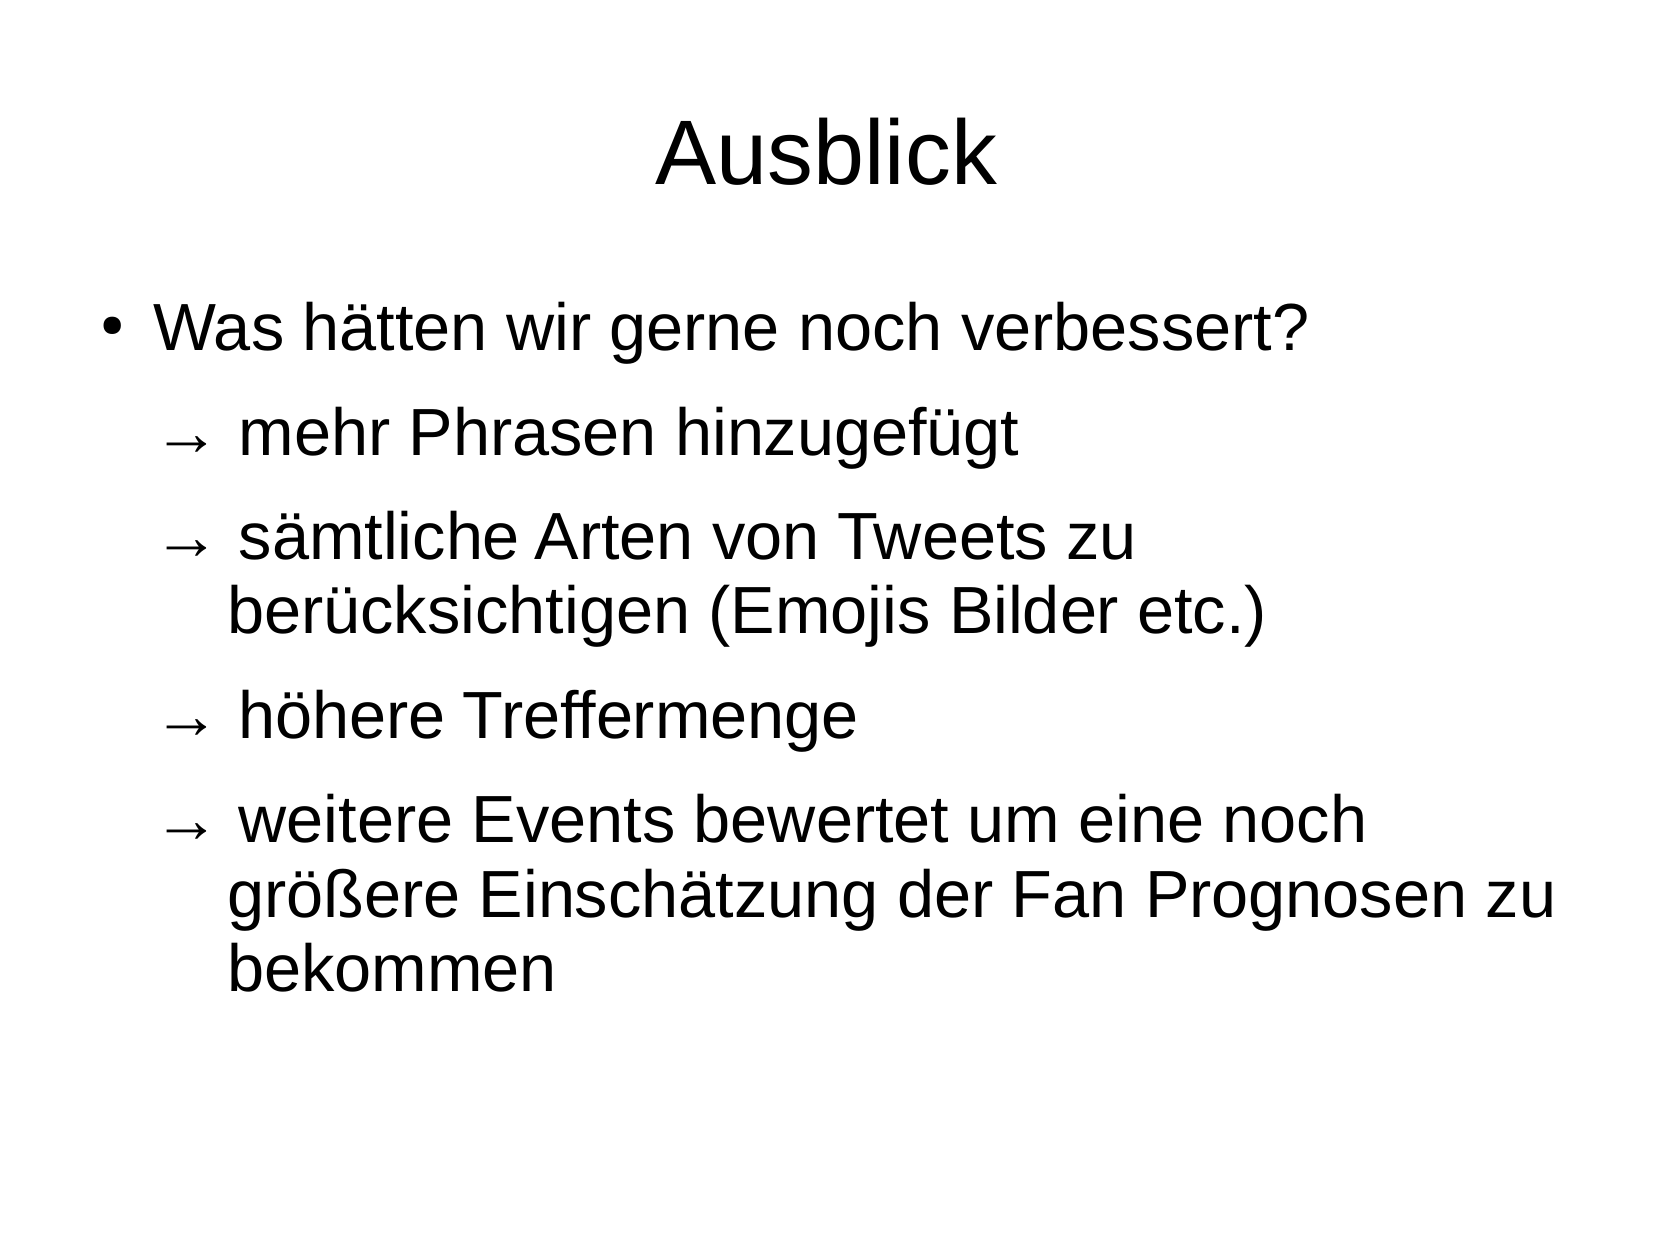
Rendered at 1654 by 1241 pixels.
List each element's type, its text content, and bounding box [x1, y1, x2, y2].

list Was hätten wir gerne noch verbessert? → mehr Phrasen hinzugefügt → sämtliche Arten von Tweets zu berücksichtigen (Emojis Bilder etc.) → höhere Treffermenge → weitere Events bewertet um eine noch größere Einschätzung der Fan Prognosen zu bekommen [82, 290, 1571, 1109]
title Ausblick [82, 49, 1571, 257]
